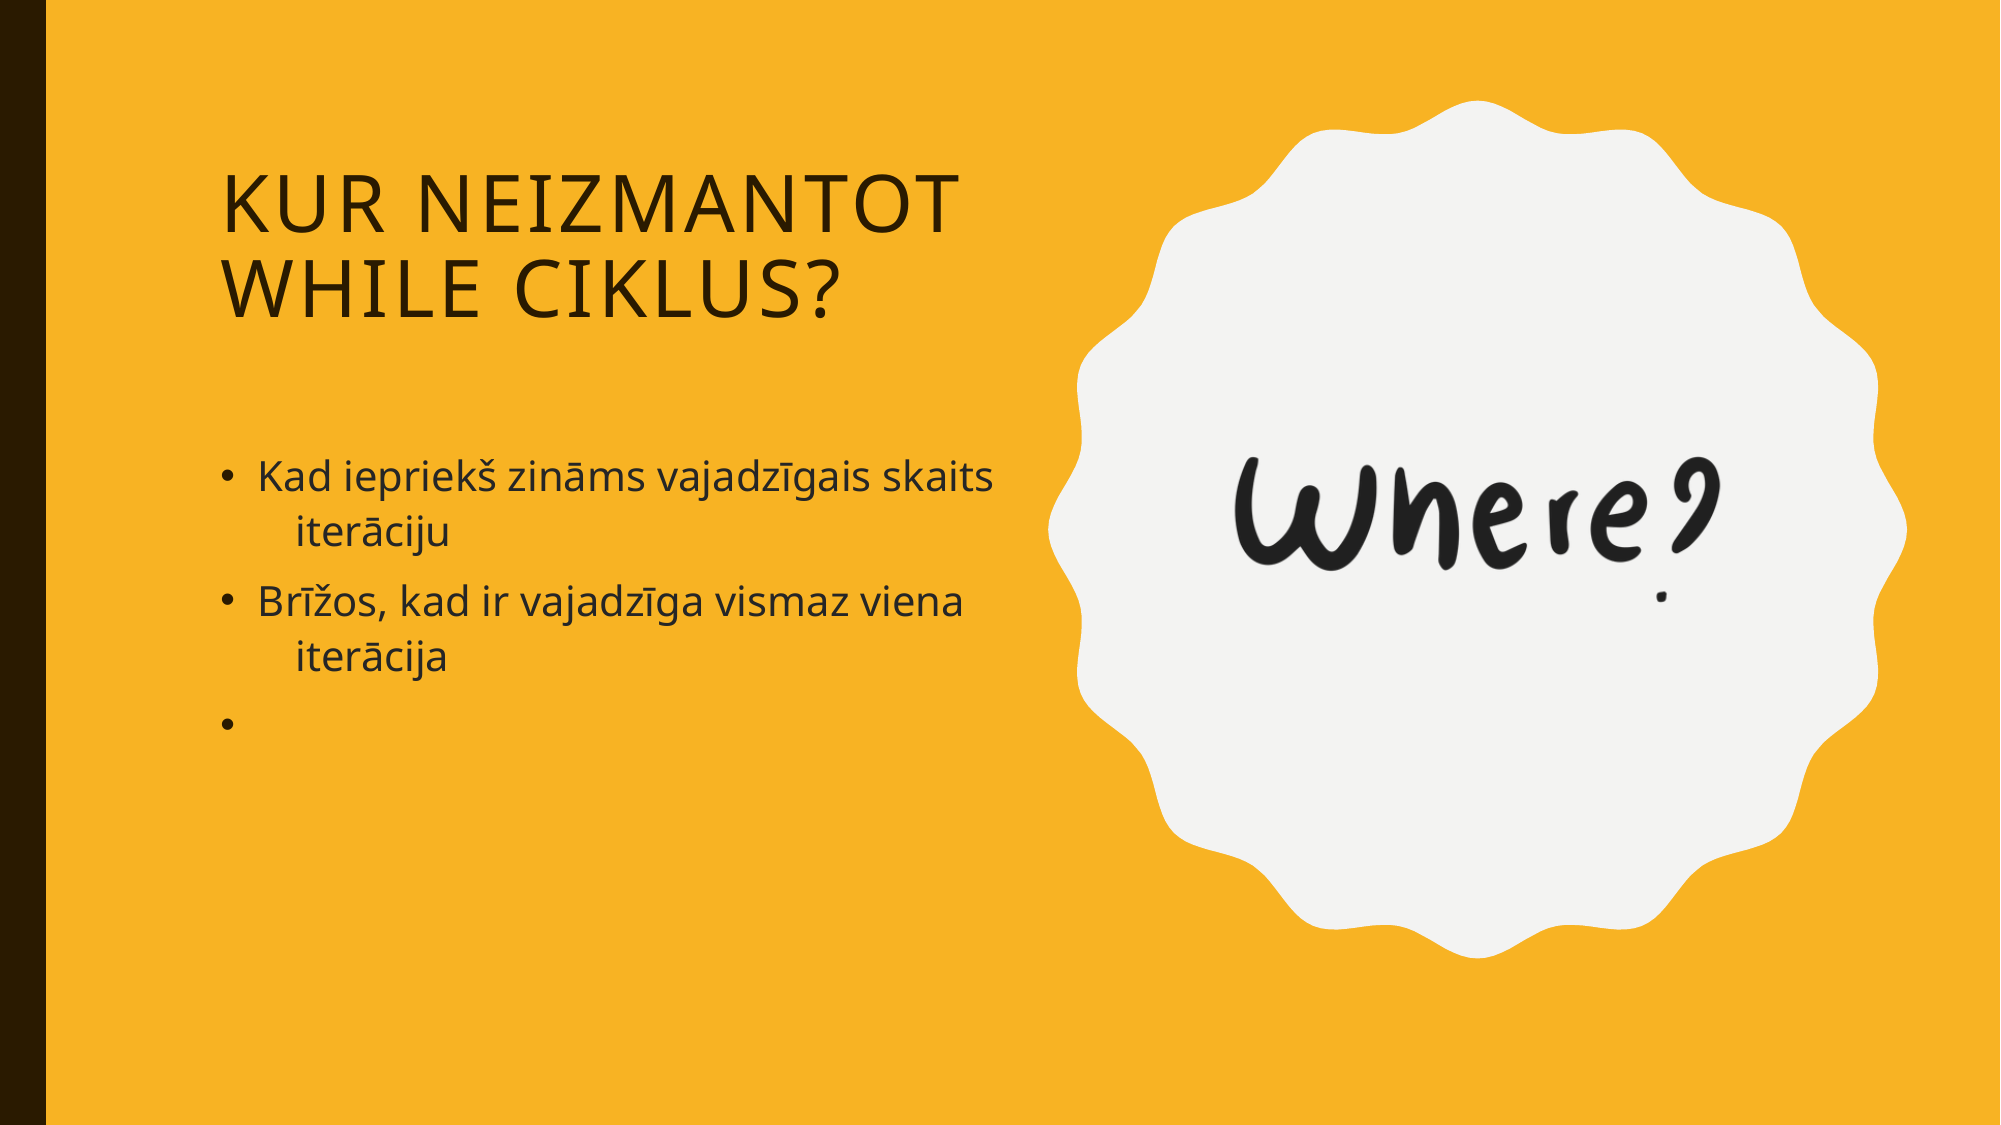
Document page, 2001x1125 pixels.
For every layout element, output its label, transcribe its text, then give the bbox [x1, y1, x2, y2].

picture [1213, 265, 1742, 794]
list Kad iepriekš zināms vajadzīgais skaits iterāciju Brīžos, kad ir vajadzīga vismaz viena iterācija [205, 437, 1020, 965]
text_box [0, 0, 2000, 1125]
title Kur neizmantot while ciklus? [205, 155, 1007, 401]
